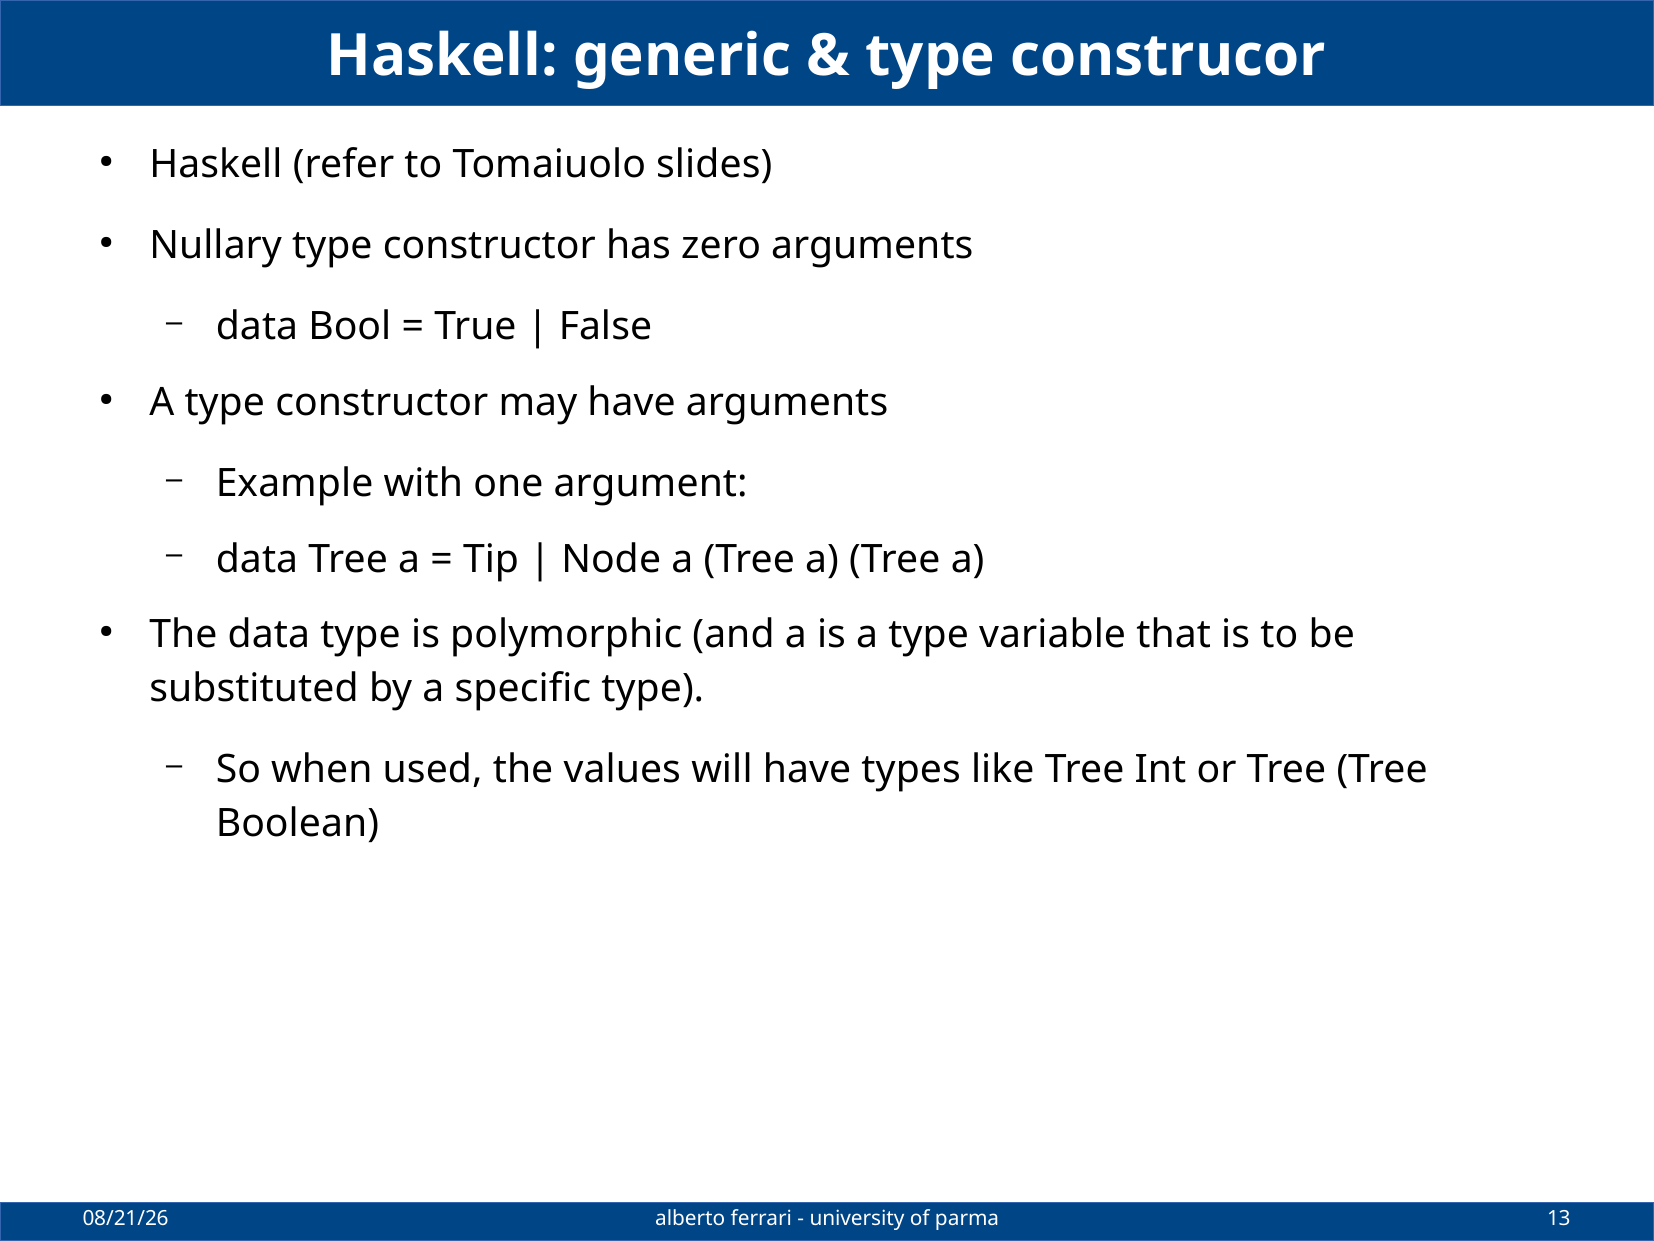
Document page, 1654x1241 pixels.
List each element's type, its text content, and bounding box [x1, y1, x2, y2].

list Haskell (refer to Tomaiuolo slides) Nullary type constructor has zero arguments data Bool = True | False A type constructor may have arguments Example with one argument: data Tree a = Tip | Node a (Tree a) (Tree a) The data type is polymorphic (and a is a type variable that is to be substituted by a specific type). So when used, the values will have types like Tree Int or Tree (Tree Boolean) [82, 135, 1571, 855]
title Haskell: generic & type construcor [0, 0, 1654, 106]
